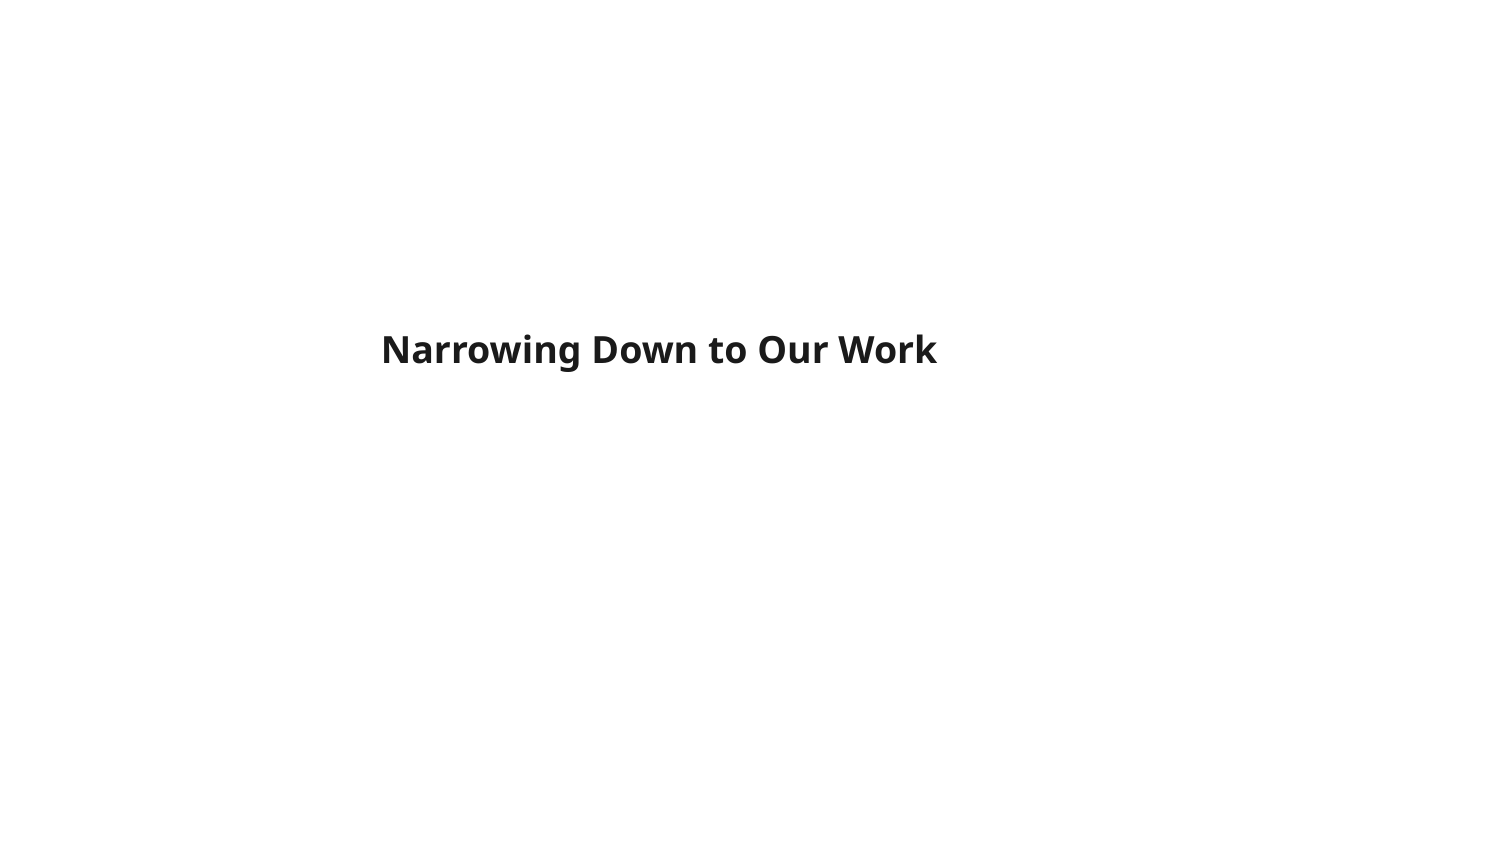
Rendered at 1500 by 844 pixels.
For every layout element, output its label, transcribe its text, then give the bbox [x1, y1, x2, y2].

text_box Narrowing Down to Our Work [366, 318, 1040, 376]
